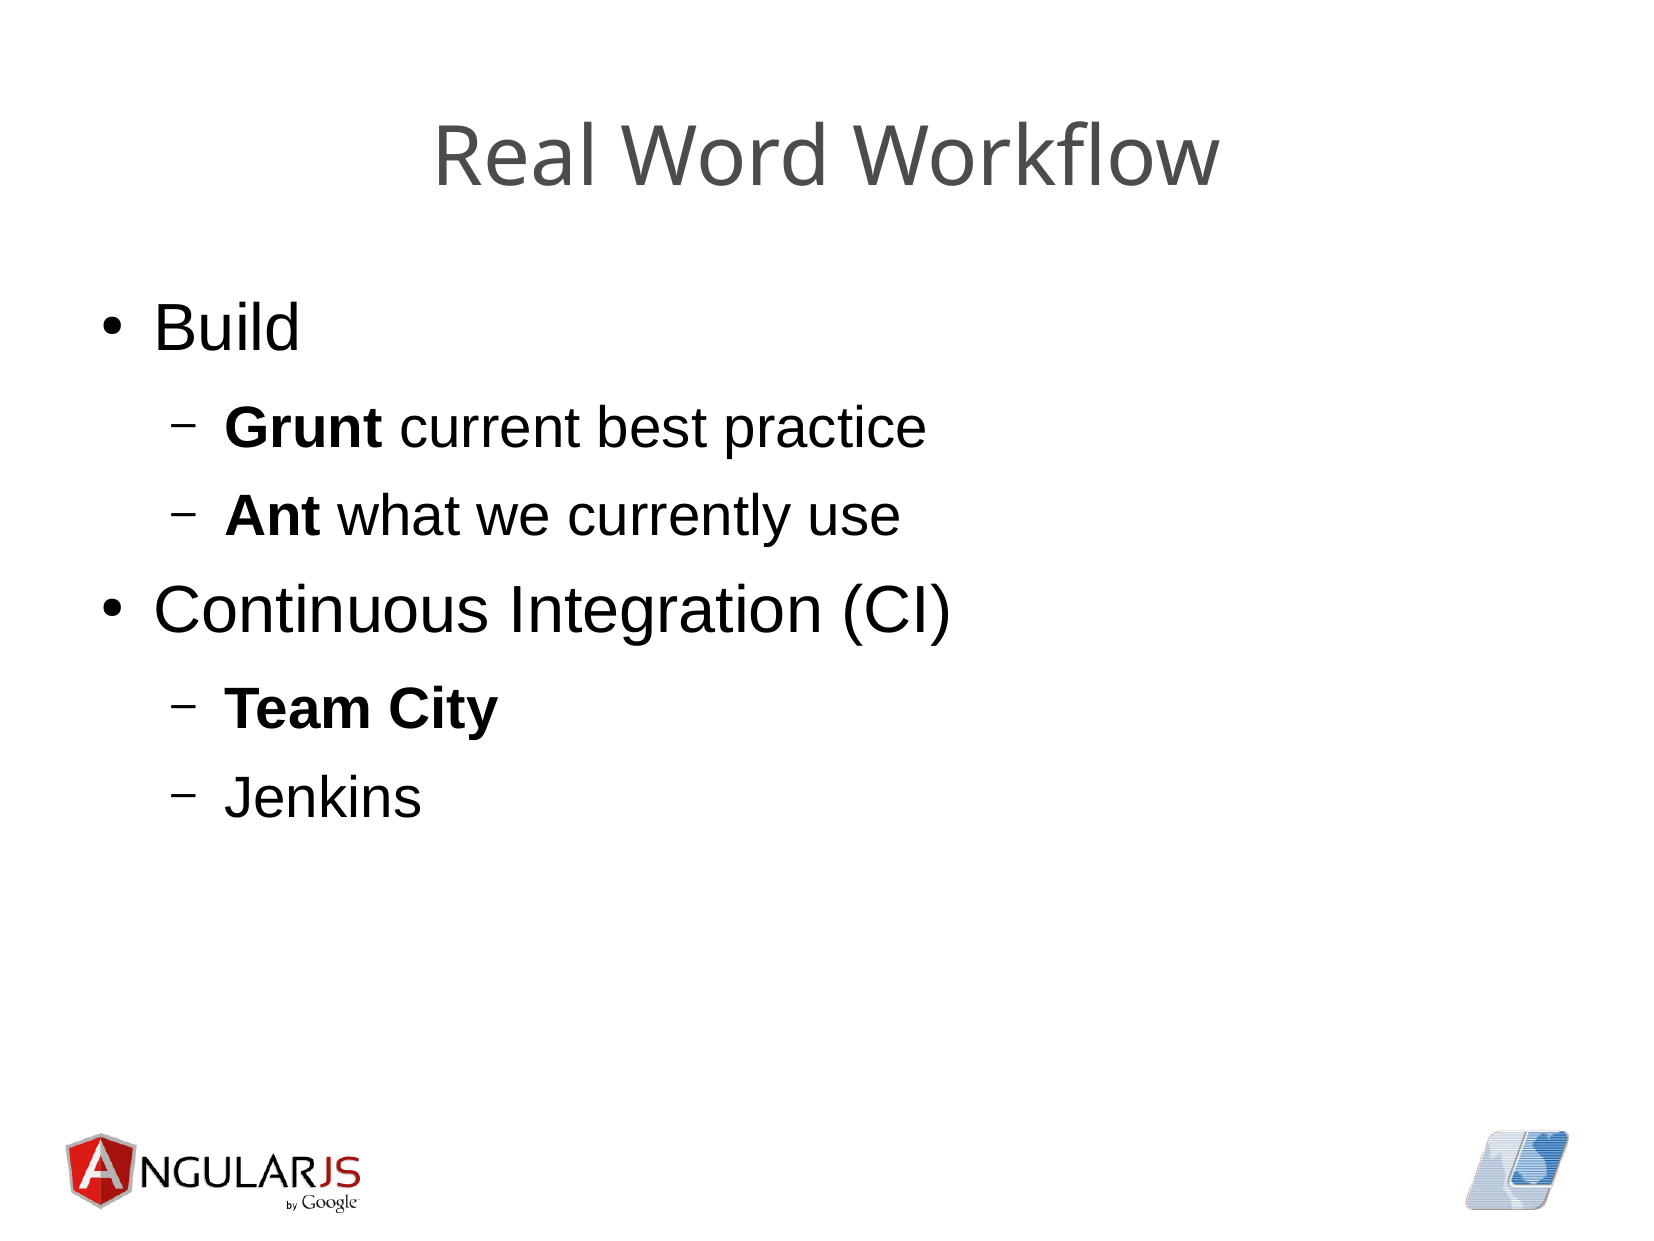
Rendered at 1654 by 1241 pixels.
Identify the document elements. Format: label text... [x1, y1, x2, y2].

title Real Word Workflow [82, 49, 1571, 257]
picture [59, 1091, 367, 1241]
list Build Grunt current best practice Ant what we currently use Continuous Integration (CI) Team City Jenkins [82, 290, 1538, 1010]
picture [1461, 1129, 1571, 1210]
